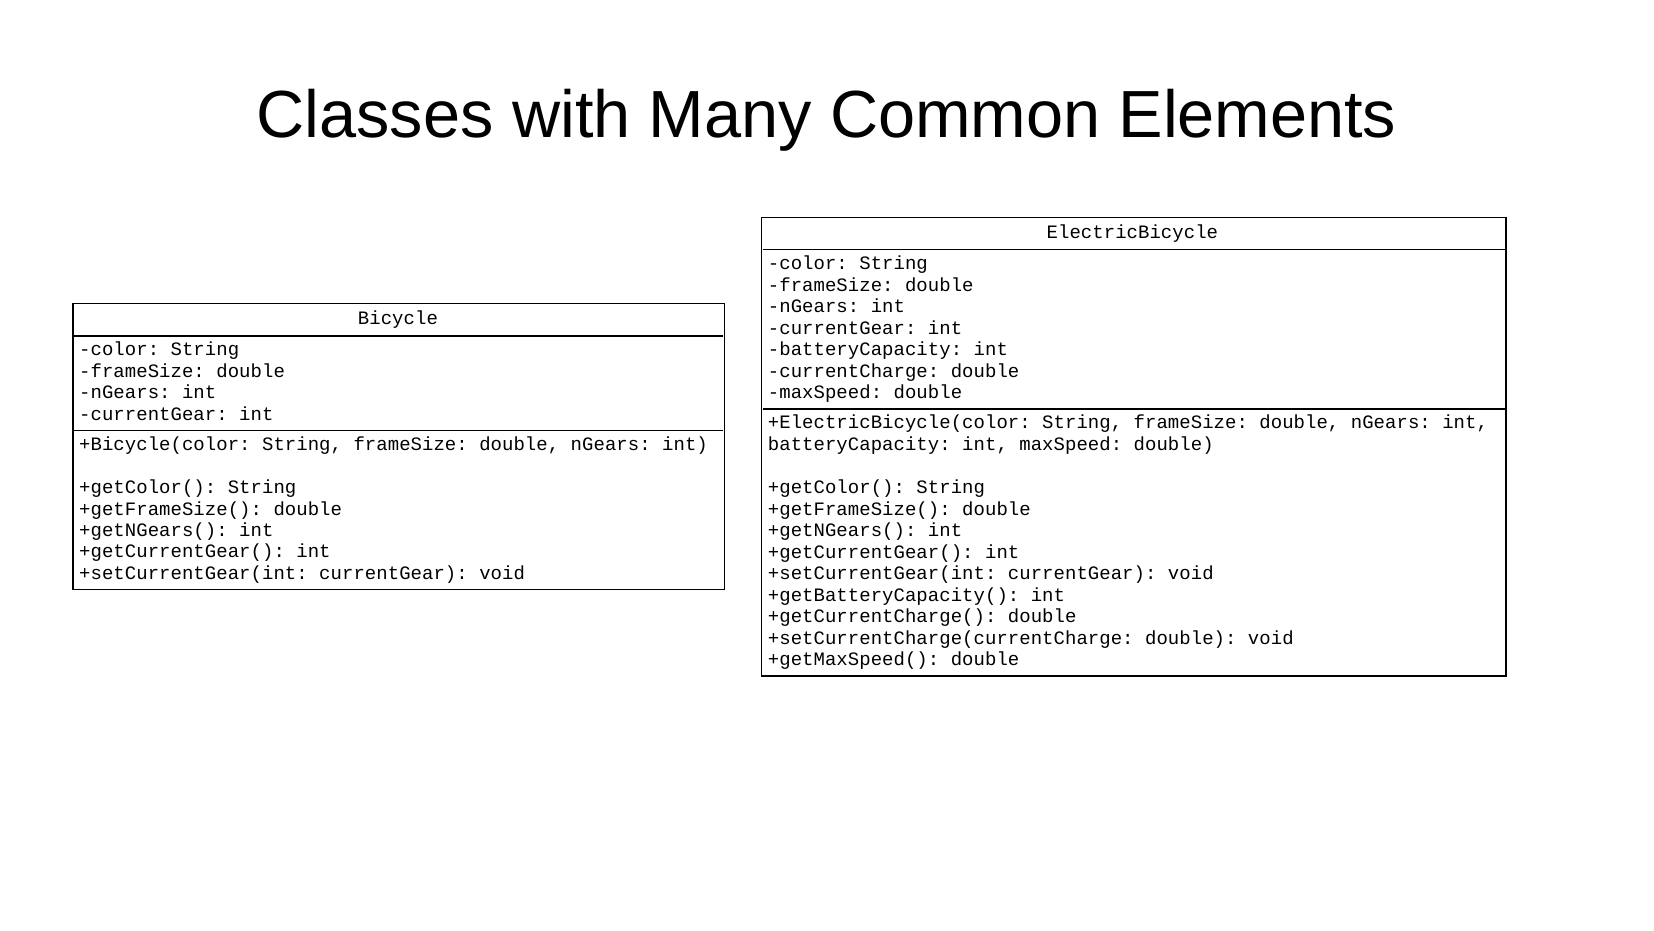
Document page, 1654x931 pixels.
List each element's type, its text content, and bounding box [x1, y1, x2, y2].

title Classes with Many Common Elements [82, 37, 1571, 193]
picture [64, 209, 1527, 696]
